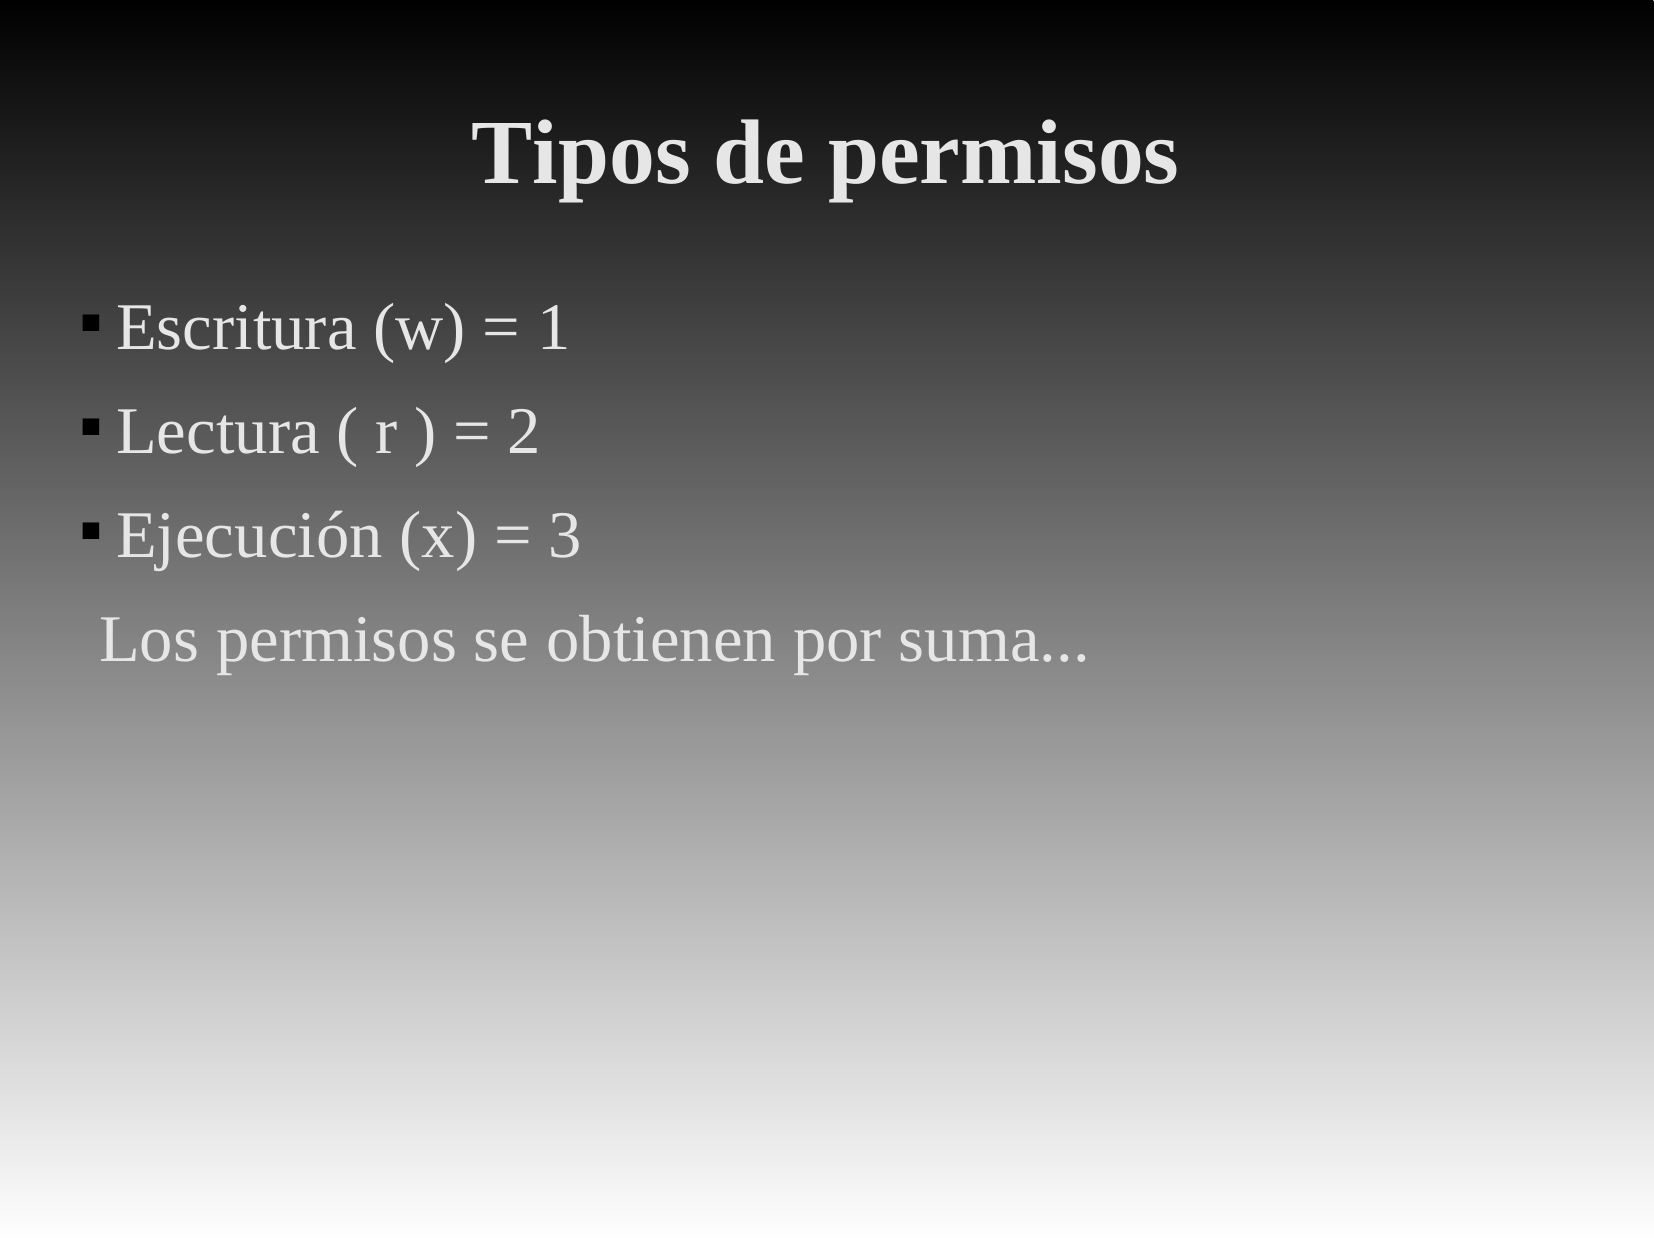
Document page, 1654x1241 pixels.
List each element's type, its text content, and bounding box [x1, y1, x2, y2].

list Escritura (w) = 1 Lectura ( r ) = 2 Ejecución (x) = 3 Los permisos se obtienen por suma... [82, 290, 1571, 1109]
title Tipos de permisos [82, 56, 1571, 249]
